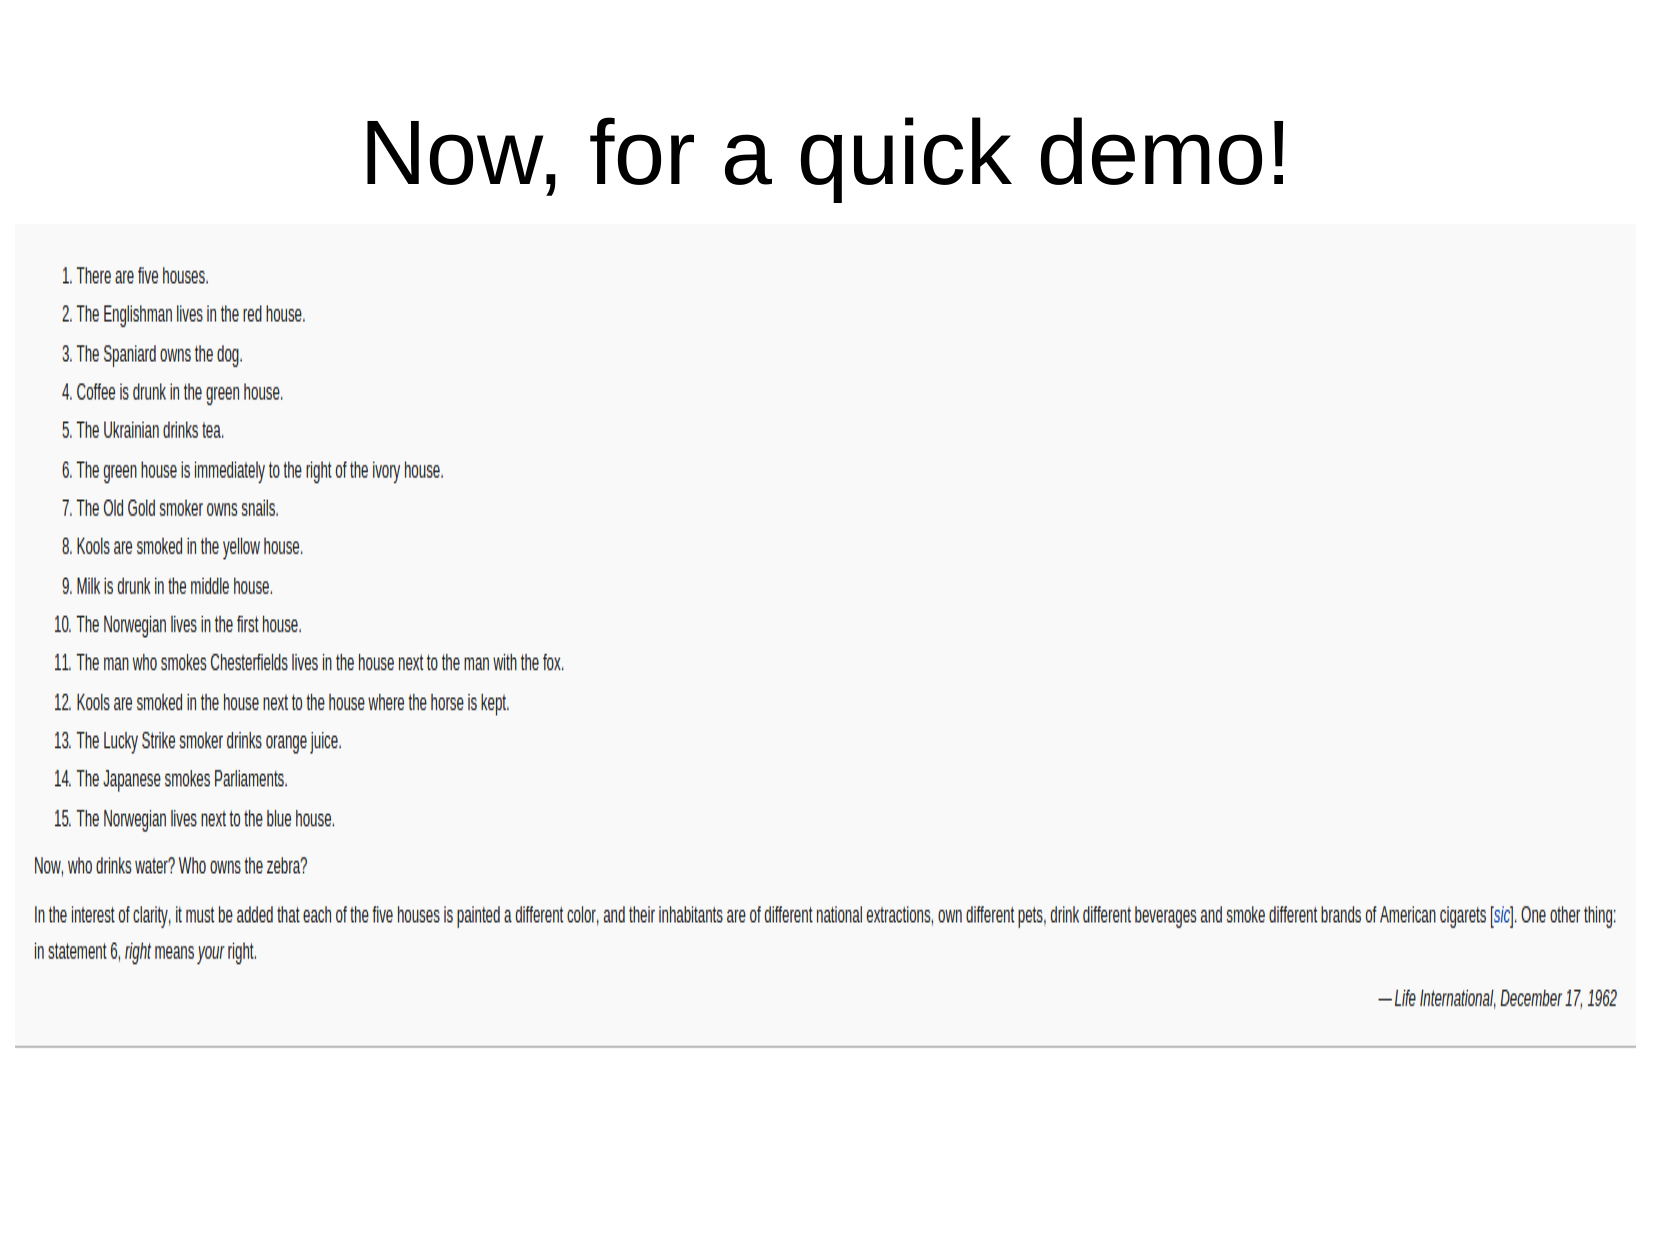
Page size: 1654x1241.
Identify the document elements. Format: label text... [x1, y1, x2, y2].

picture [15, 224, 1636, 1051]
title Now, for a quick demo! [82, 49, 1571, 224]
